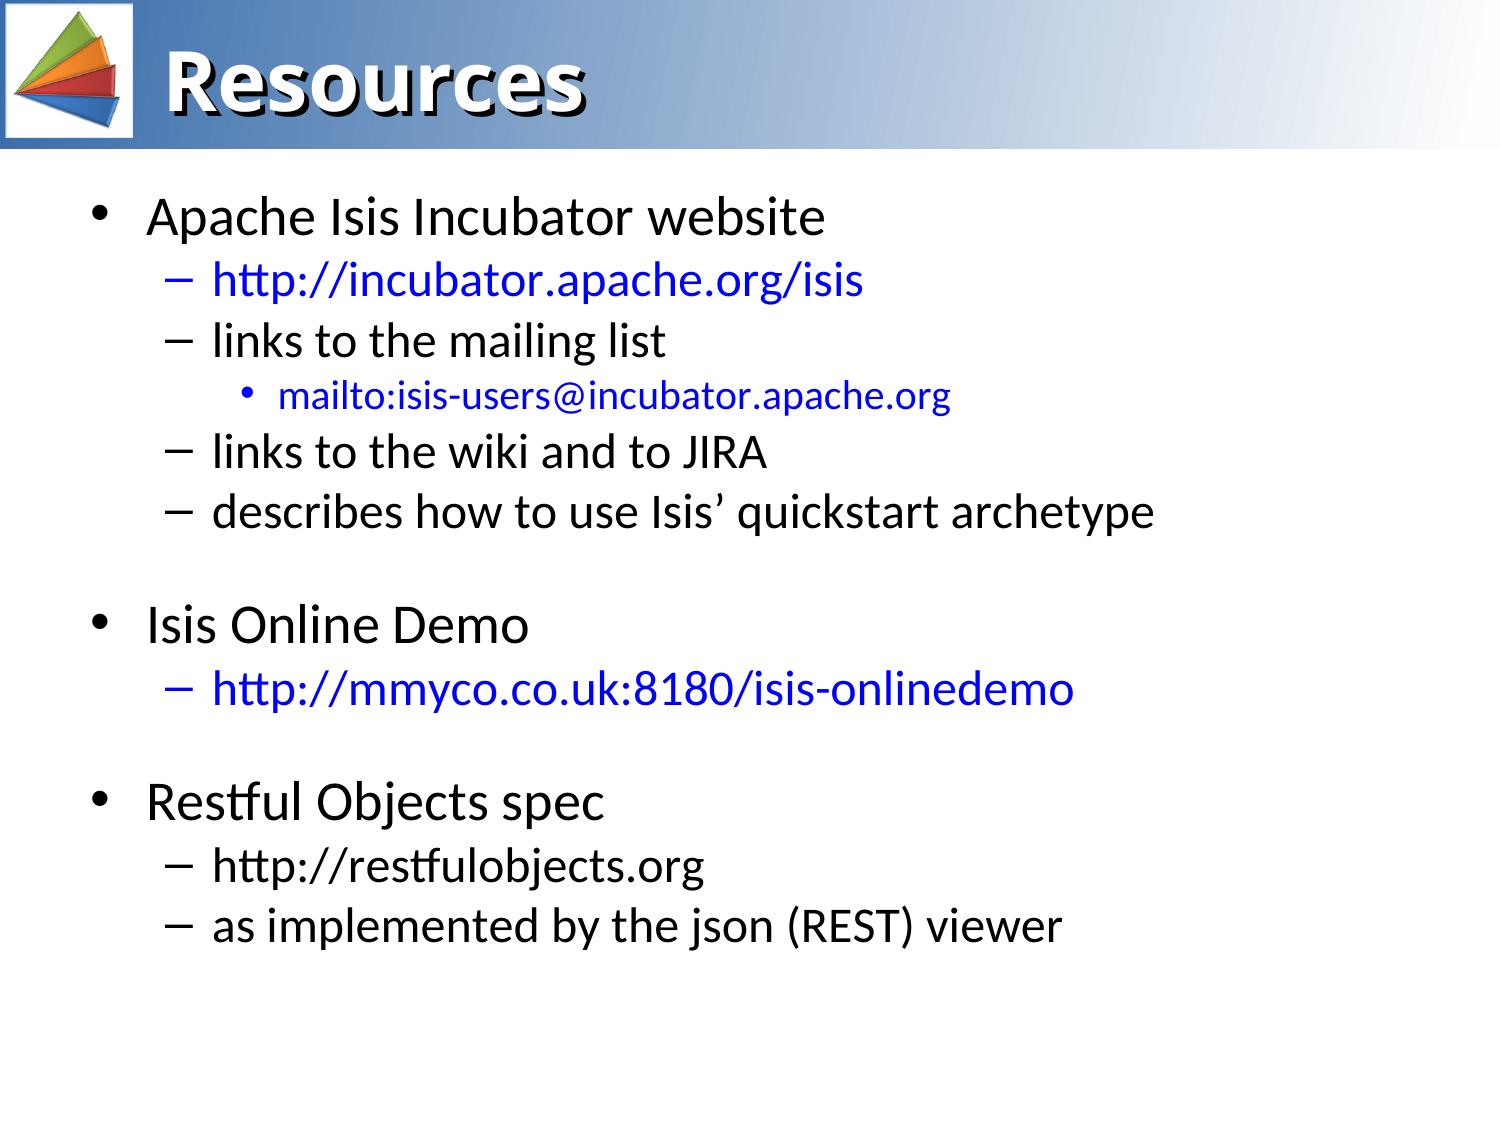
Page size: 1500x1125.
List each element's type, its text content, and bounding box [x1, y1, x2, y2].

list Apache Isis Incubator website http://incubator.apache.org/isis links to the mailing list mailto:isis-users@incubator.apache.org links to the wiki and to JIRA describes how to use Isis’ quickstart archetype Isis Online Demo http://mmyco.co.uk:8180/isis-onlinedemo Restful Objects spec http://restfulobjects.org as implemented by the json (REST) viewer [75, 184, 1426, 1005]
picture [0, 0, 1500, 149]
title Resources [147, 19, 1500, 138]
